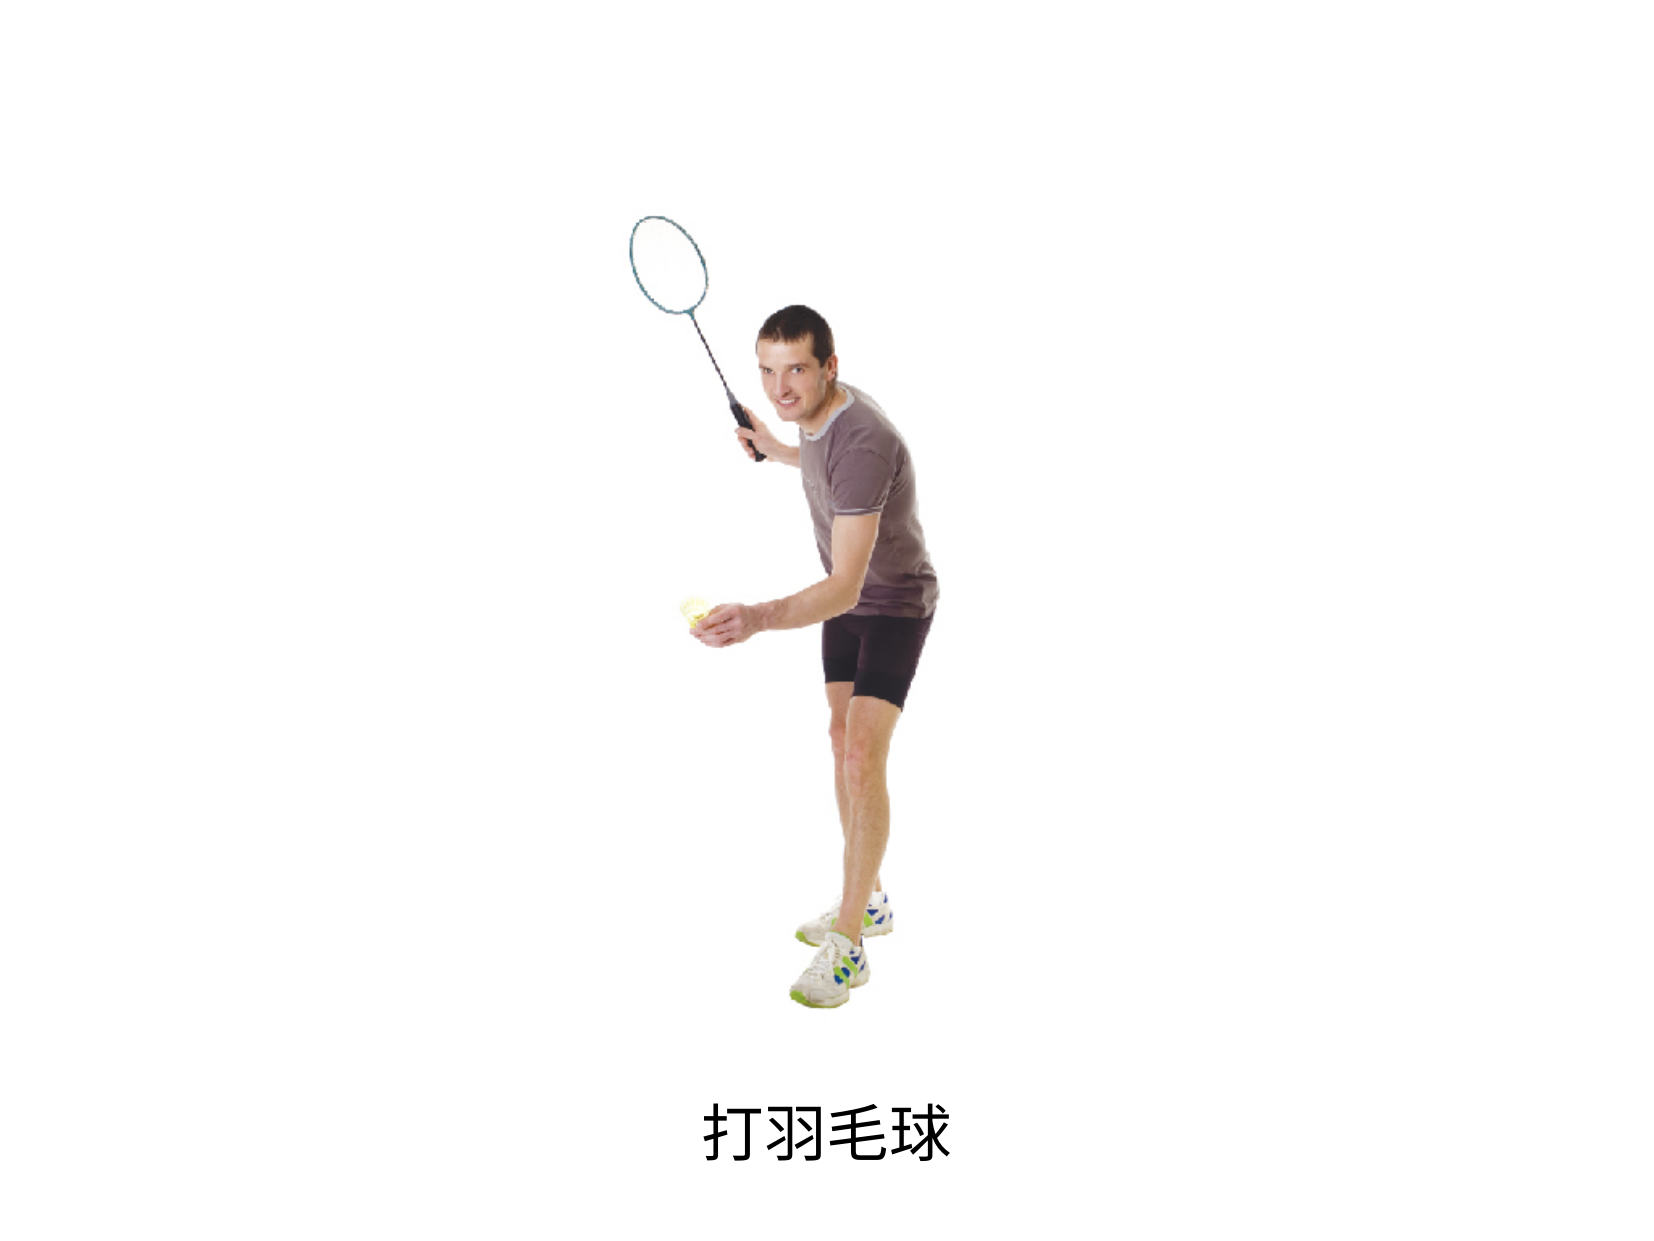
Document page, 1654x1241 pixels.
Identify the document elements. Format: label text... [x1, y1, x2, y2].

picture [0, 0, 1654, 1241]
title 打羽毛球 [82, 1025, 1571, 1233]
